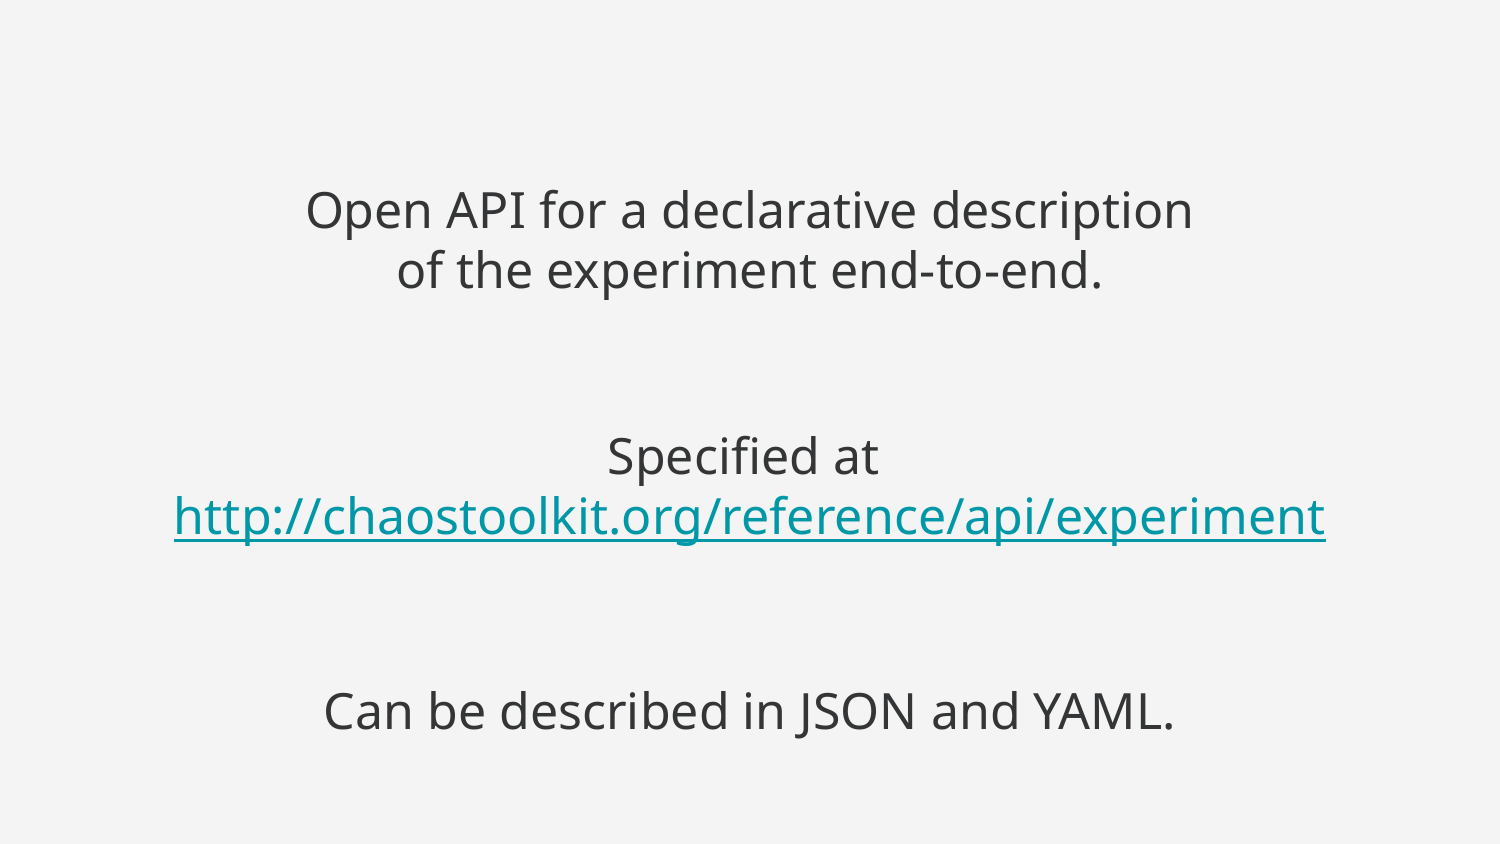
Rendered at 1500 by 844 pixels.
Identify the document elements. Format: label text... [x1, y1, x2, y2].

list Open API for a declarative description of the experiment end-to-end. Specified at http://chaostoolkit.org/reference/api/experiment Can be described in JSON and YAML. [51, 126, 1449, 793]
